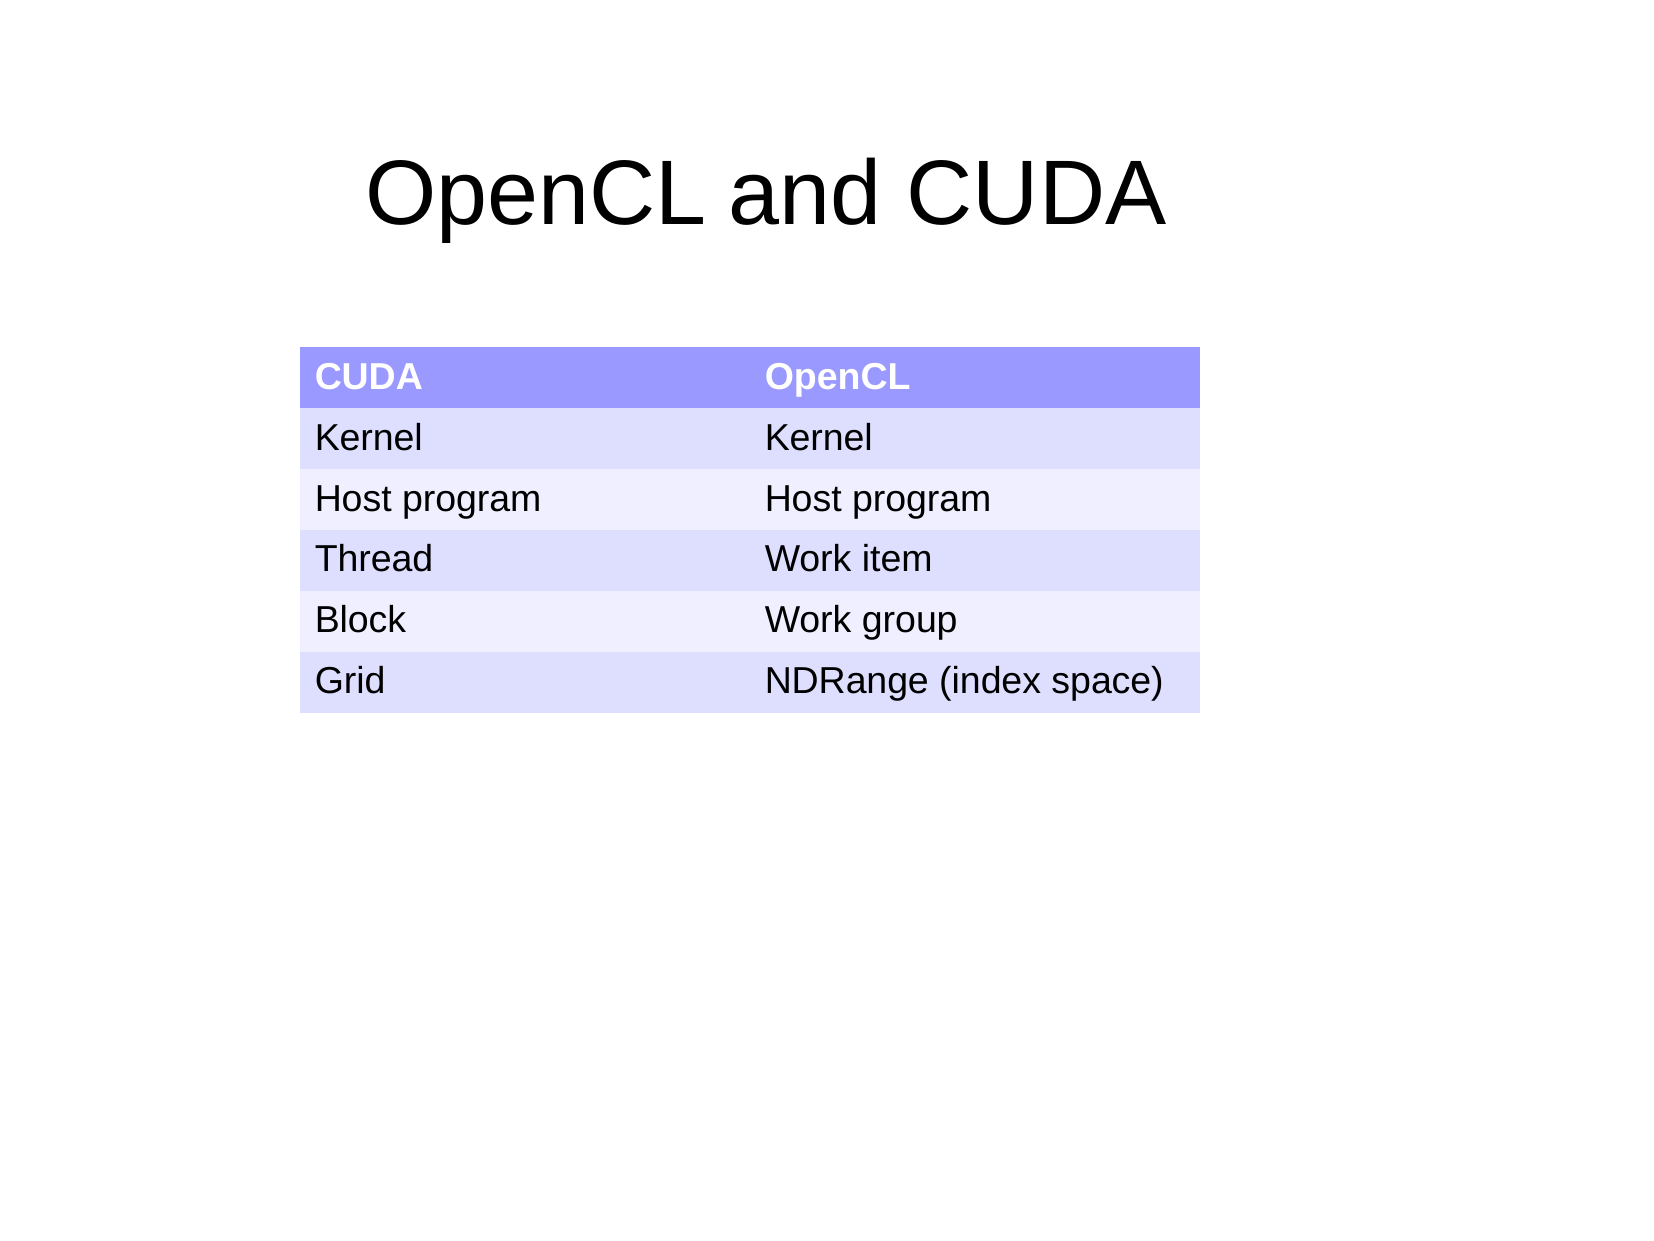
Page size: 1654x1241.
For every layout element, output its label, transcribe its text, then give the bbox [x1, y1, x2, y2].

table_cell Kernel [300, 408, 750, 469]
table_cell Grid [300, 652, 750, 713]
table_header CUDA [300, 347, 750, 408]
table_cell Kernel [750, 408, 1200, 469]
table_cell Block [300, 591, 750, 652]
table_cell Work item [750, 530, 1200, 591]
table_cell Host program [750, 469, 1200, 530]
title OpenCL and CUDA [75, 75, 1426, 301]
table_cell Host program [300, 469, 750, 530]
table_header OpenCL [750, 347, 1200, 408]
table_cell Thread [300, 530, 750, 591]
table_cell Work group [750, 591, 1200, 652]
table_cell NDRange (index space) [750, 652, 1200, 713]
